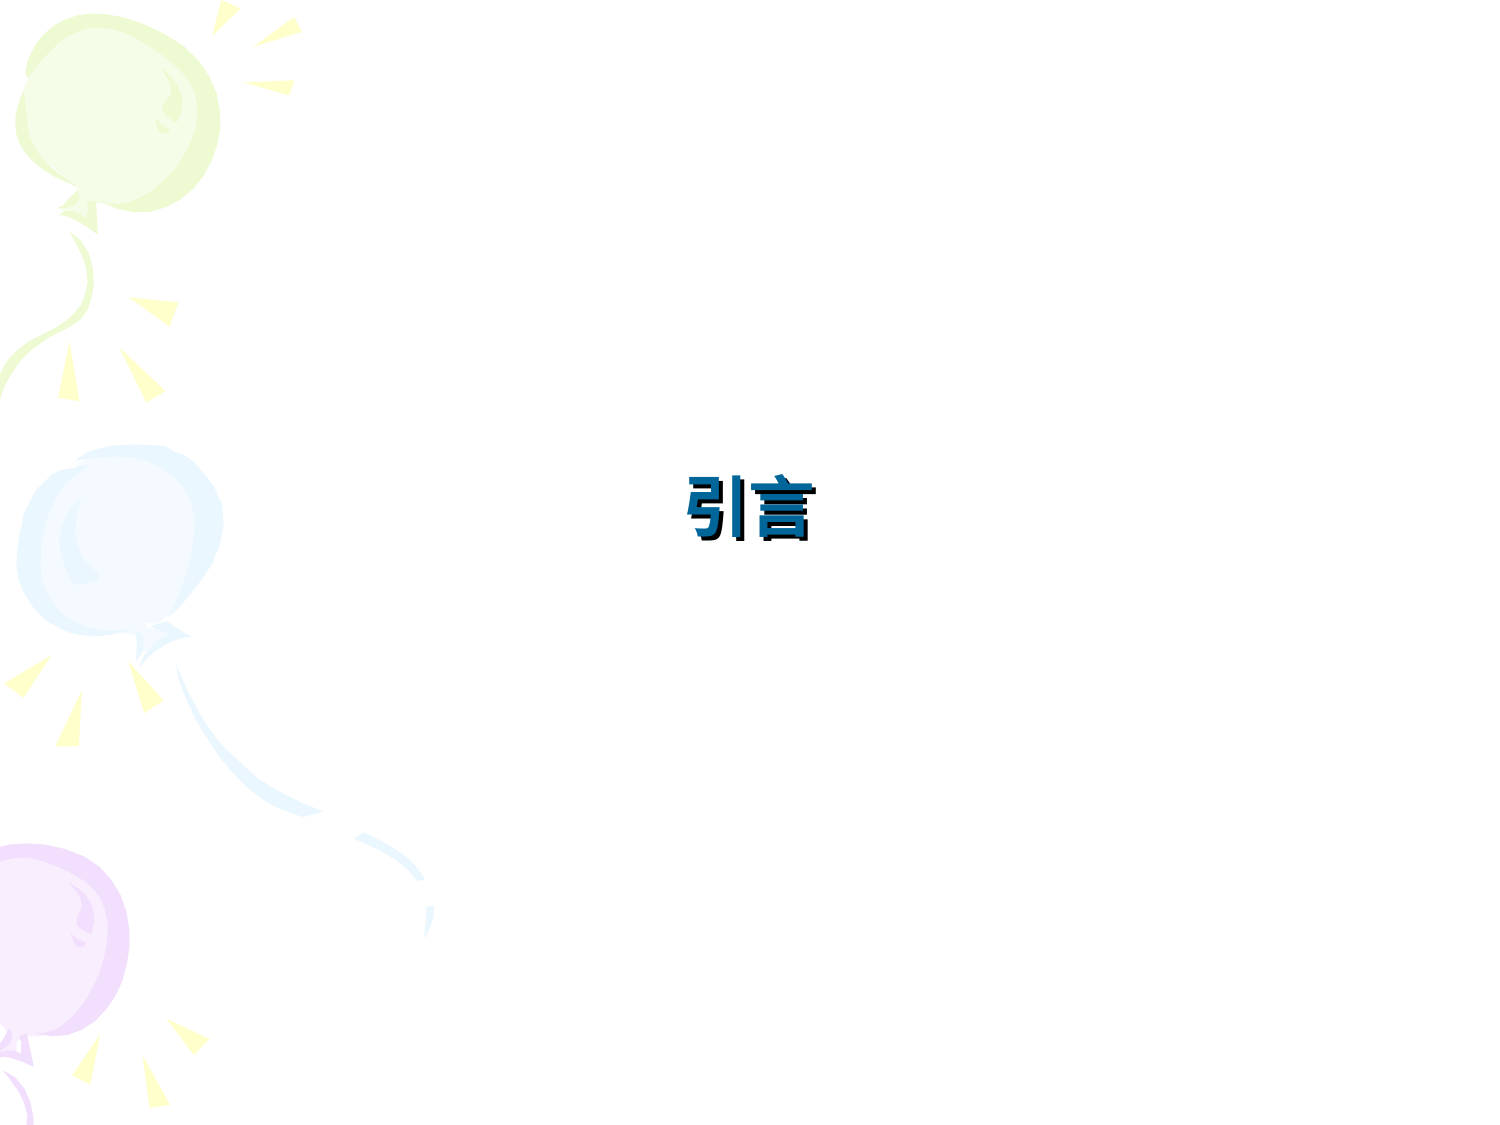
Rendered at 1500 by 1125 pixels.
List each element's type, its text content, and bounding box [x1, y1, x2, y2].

subtitle 引言 [72, 24, 1426, 987]
